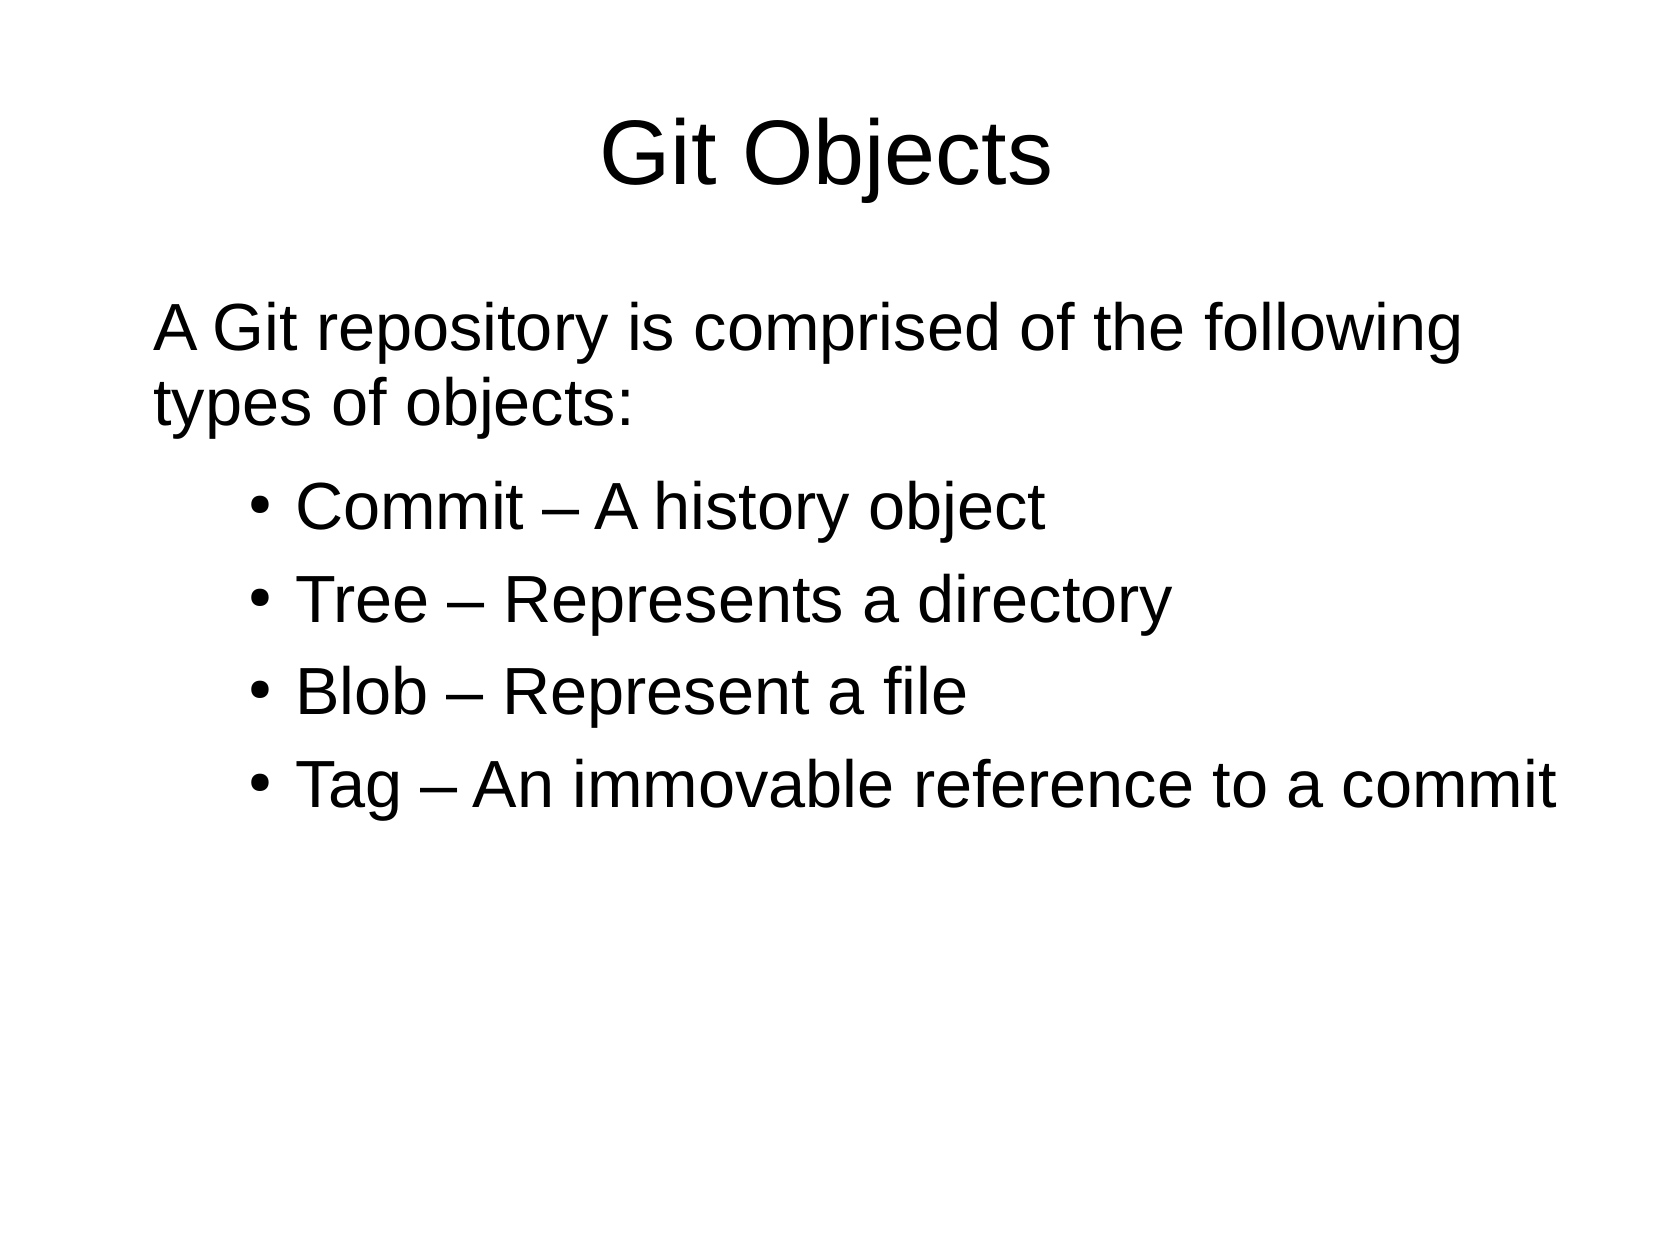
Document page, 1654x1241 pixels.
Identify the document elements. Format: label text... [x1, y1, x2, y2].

list A Git repository is comprised of the following types of objects: Commit – A history object Tree – Represents a directory Blob – Represent a file Tag – An immovable reference to a commit [82, 290, 1571, 1109]
title Git Objects [82, 49, 1571, 257]
